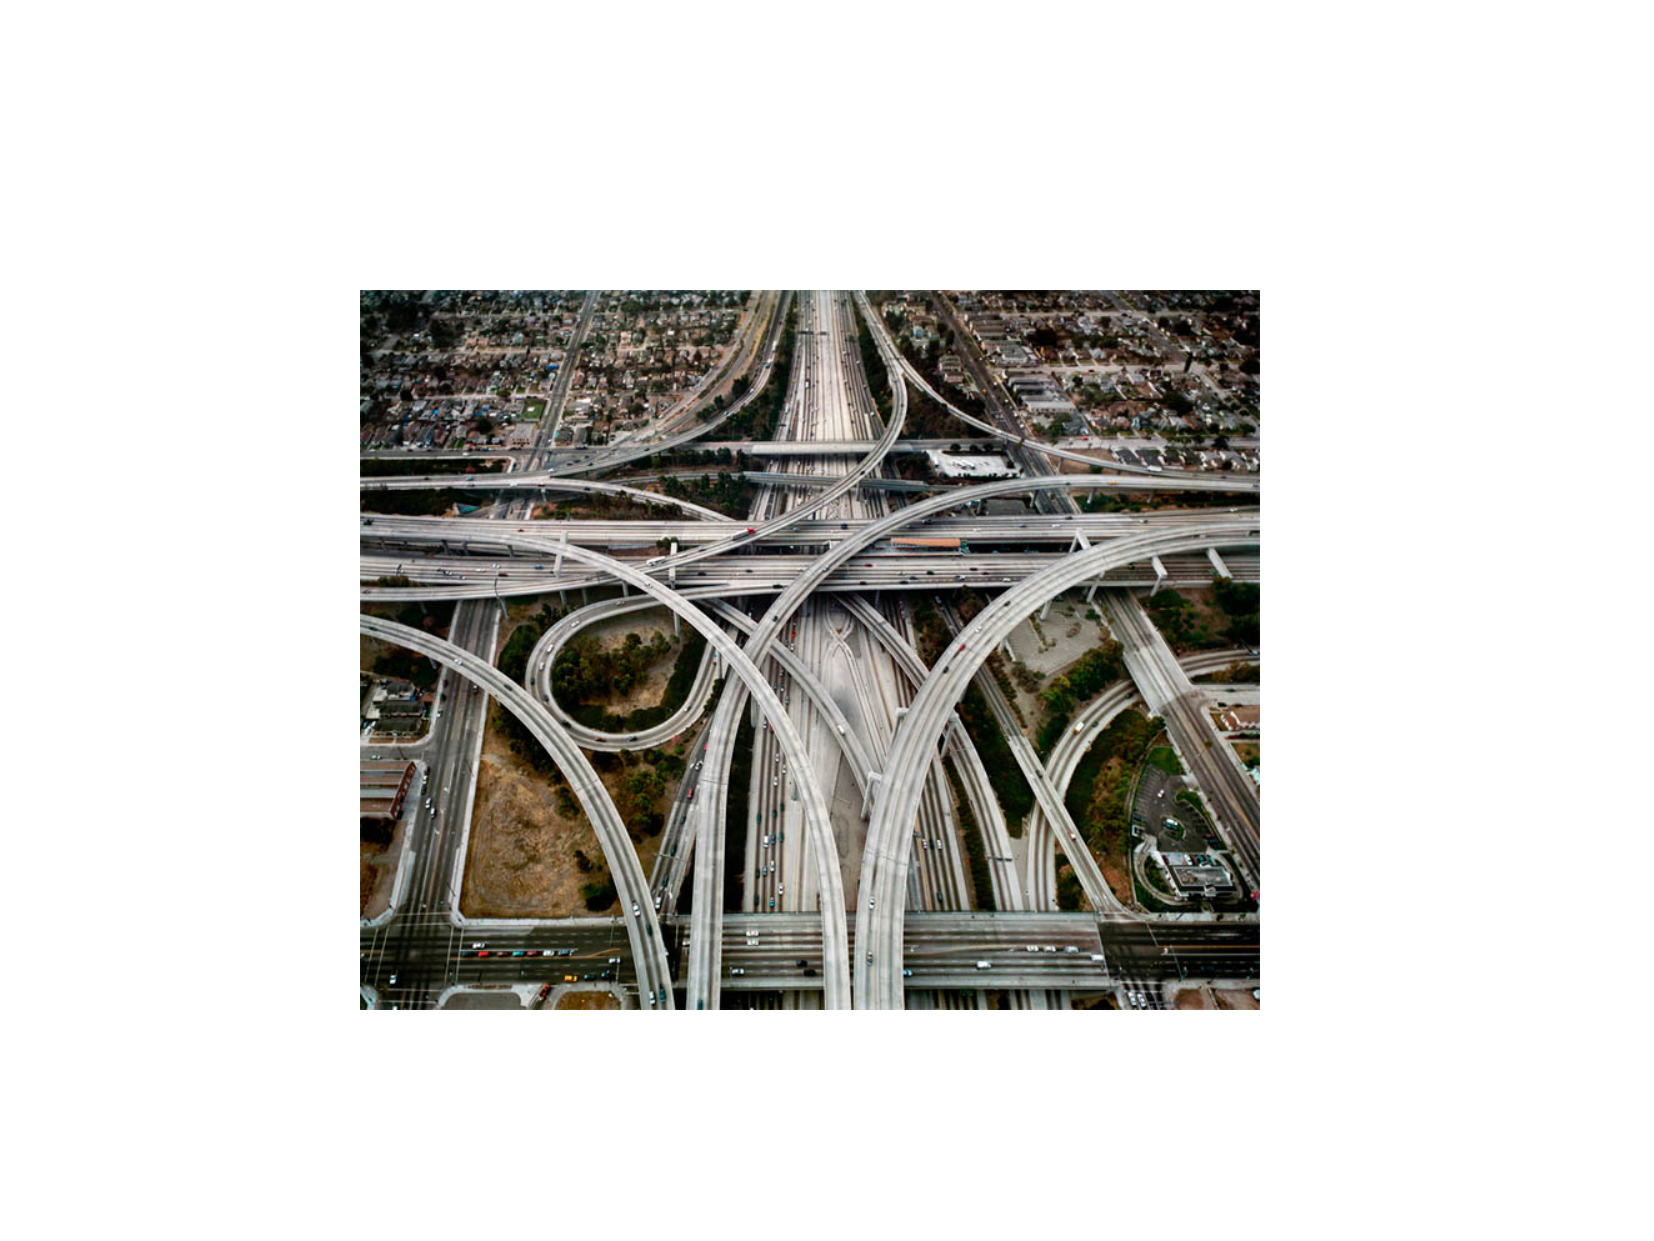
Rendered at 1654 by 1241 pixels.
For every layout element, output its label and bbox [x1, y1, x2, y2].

picture [360, 290, 1260, 1010]
